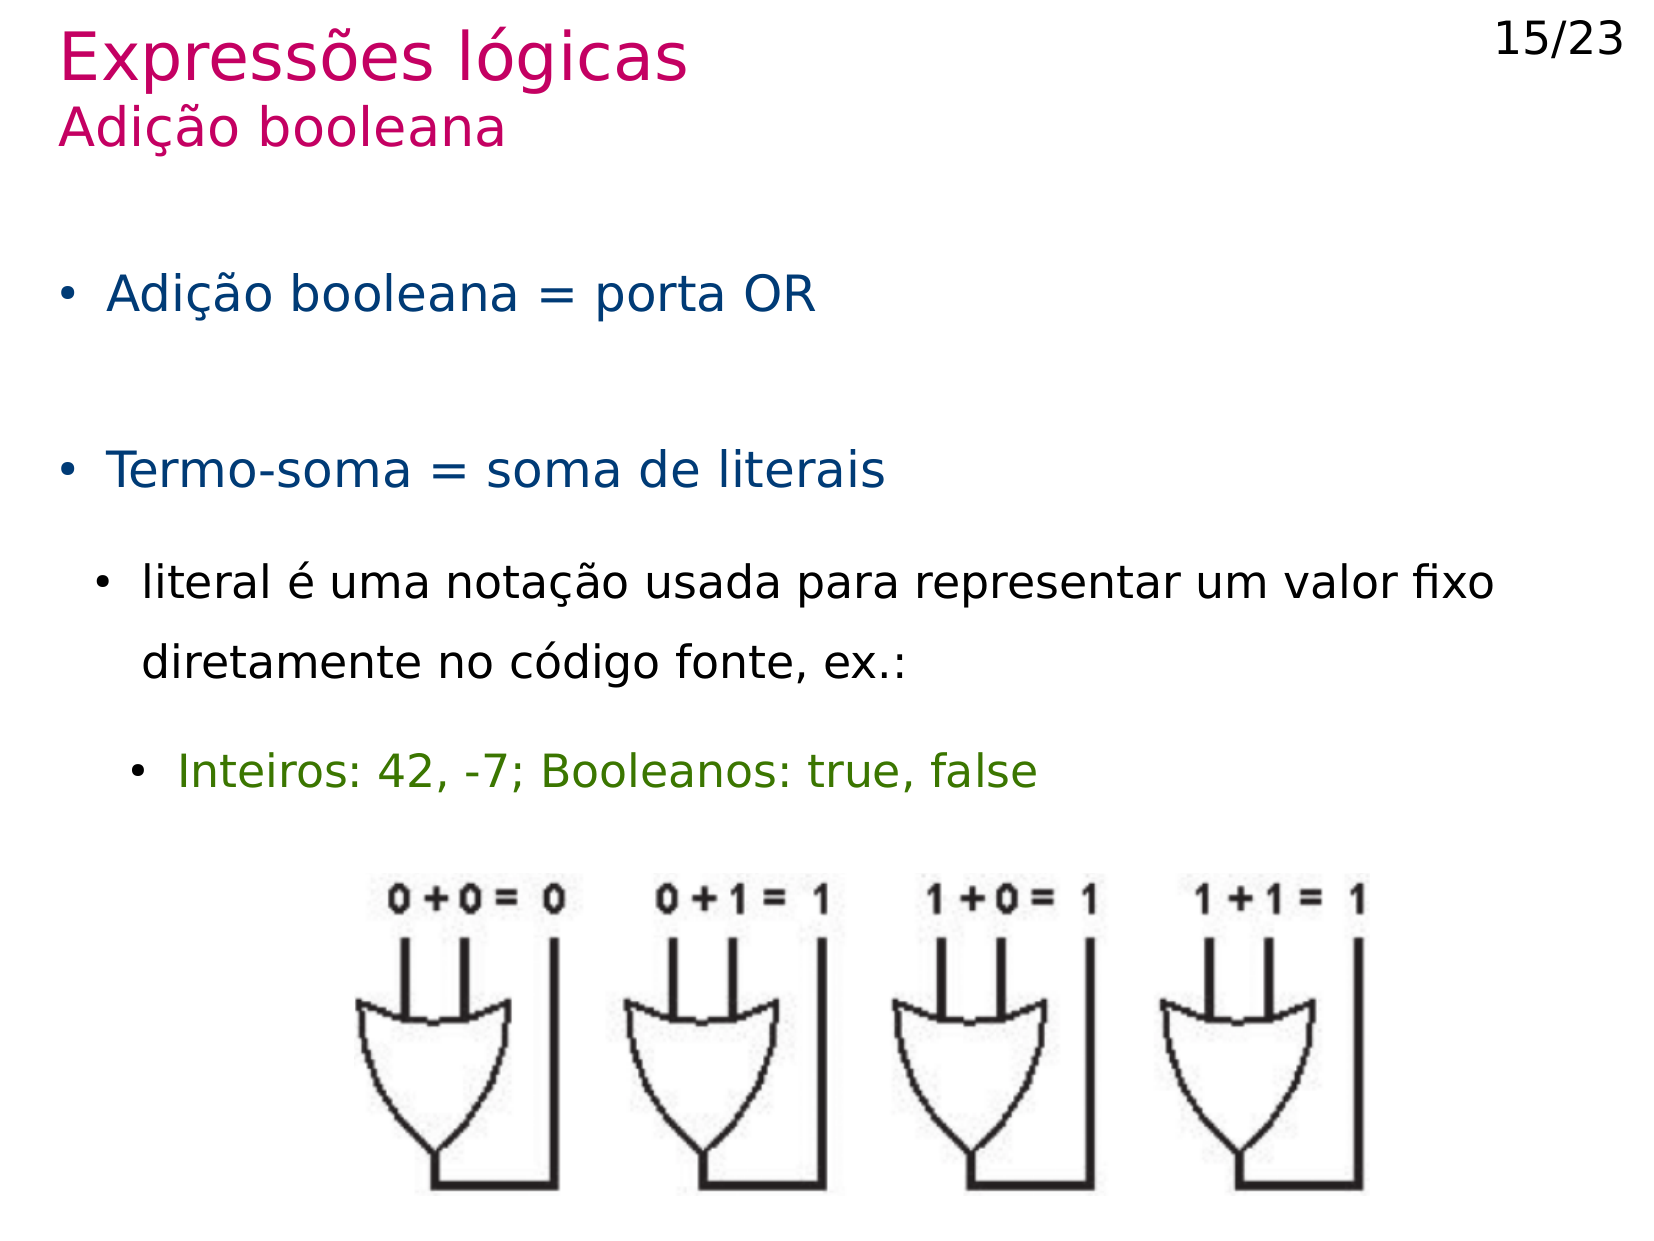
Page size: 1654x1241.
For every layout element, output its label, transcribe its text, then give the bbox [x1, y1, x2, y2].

list Adição booleana = porta OR Termo-soma = soma de literais literal é uma notação usada para representar um valor fixo diretamente no código fonte, ex.: Inteiros: 42, -7; Booleanos: true, false [59, 236, 1625, 1211]
picture [354, 873, 1370, 1196]
title Expressões lógicas Adição booleana [59, 18, 1625, 160]
